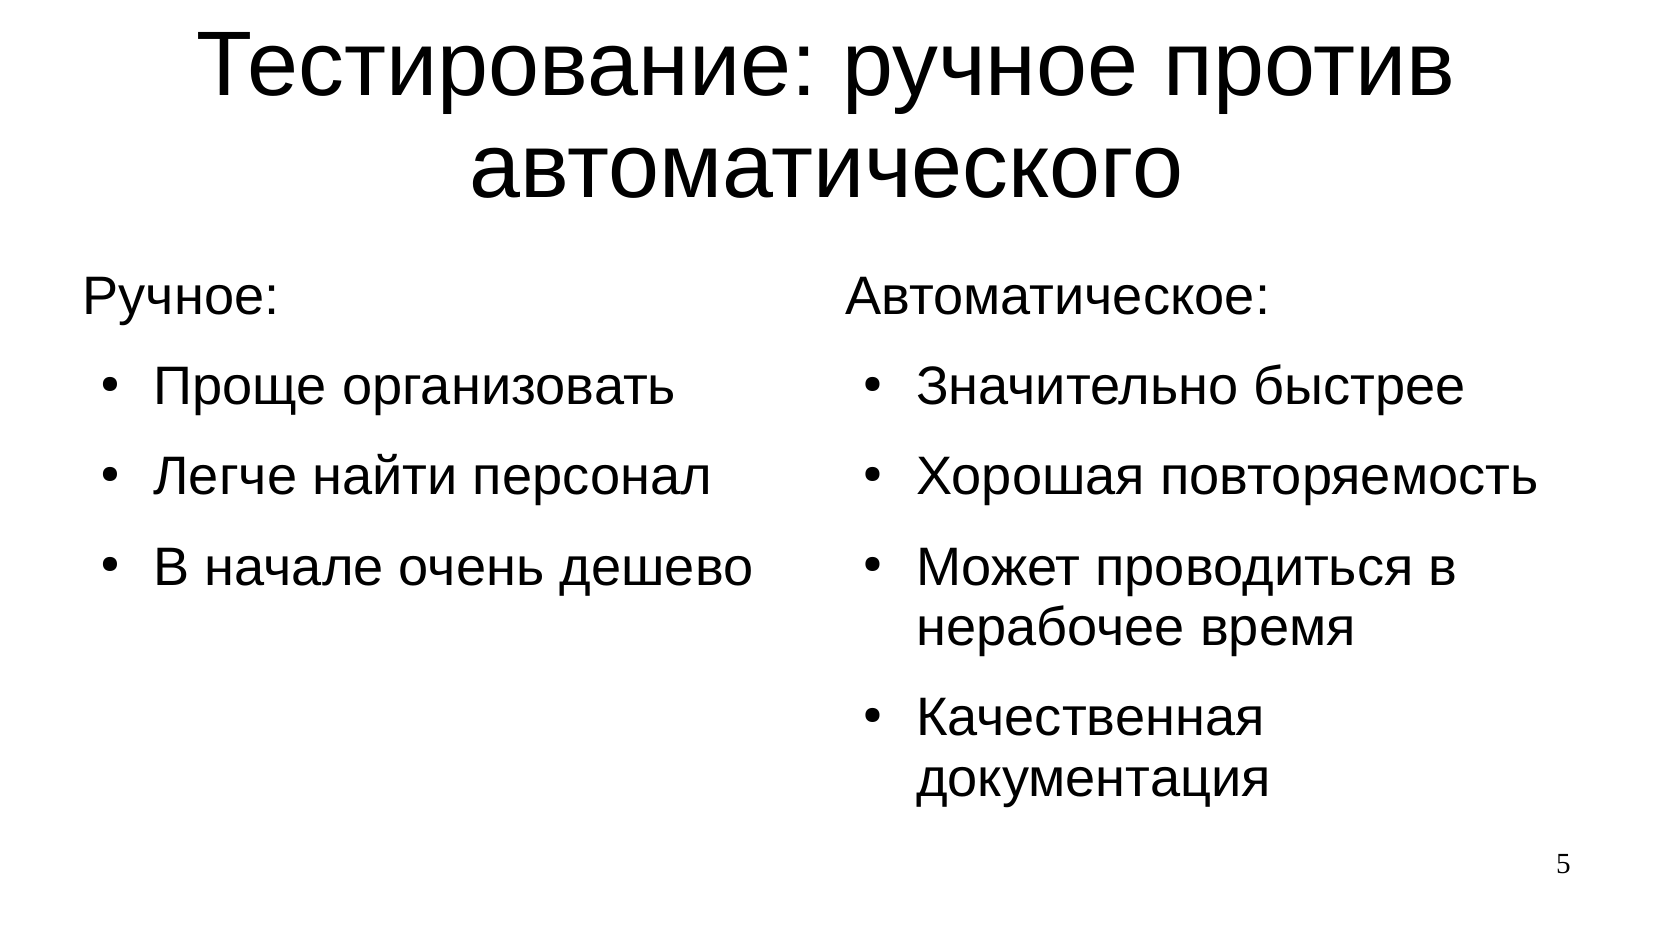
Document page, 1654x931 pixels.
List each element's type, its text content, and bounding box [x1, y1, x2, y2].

list Автоматическое: Значительно быстрее Хорошая повторяемость Может проводиться в нерабочее время Качественная документация [845, 265, 1572, 886]
list Ручное: Проще организовать Легче найти персонал В начале очень дешево [82, 265, 809, 886]
title Тестирование: ручное против автоматического [82, 12, 1571, 218]
